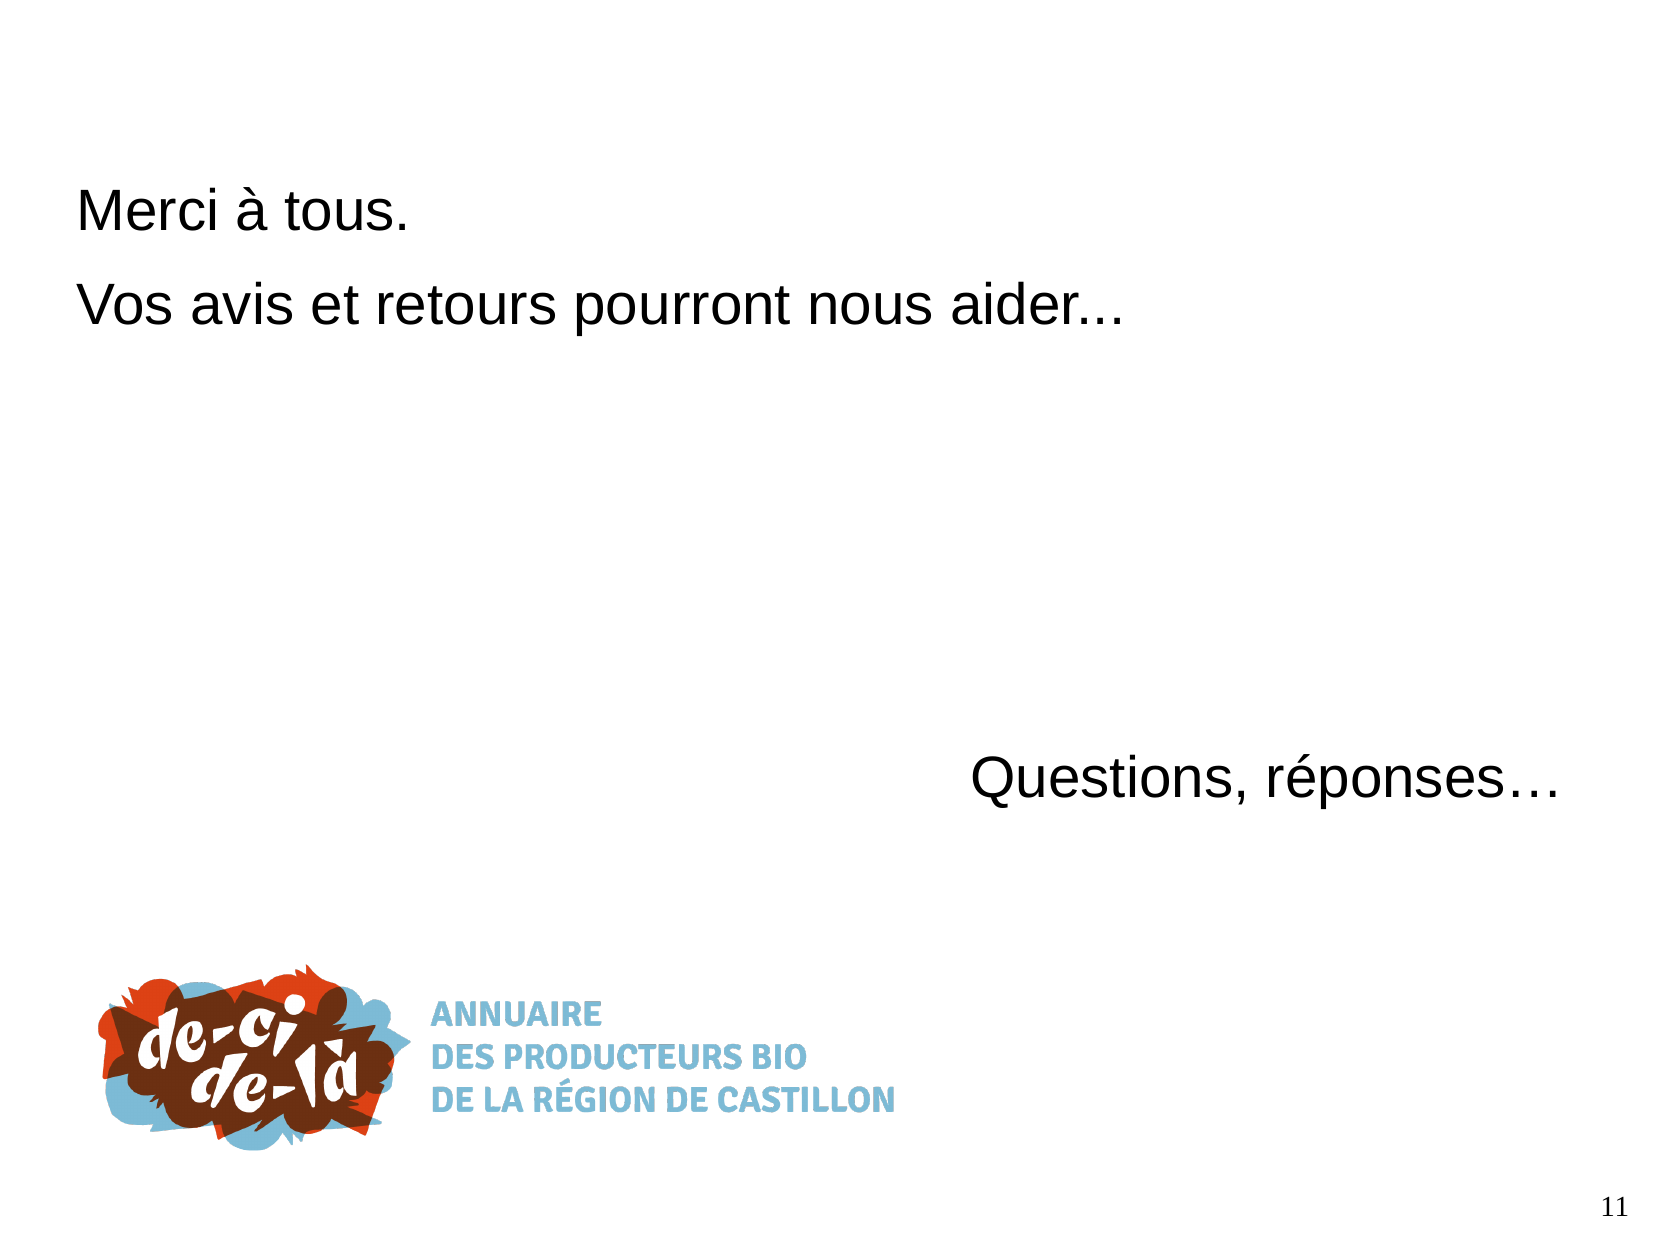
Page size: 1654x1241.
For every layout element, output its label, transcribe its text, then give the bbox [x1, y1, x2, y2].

list Merci à tous. Vos avis et retours pourront nous aider... Questions, réponses… [76, 82, 1565, 1146]
picture [64, 944, 928, 1167]
